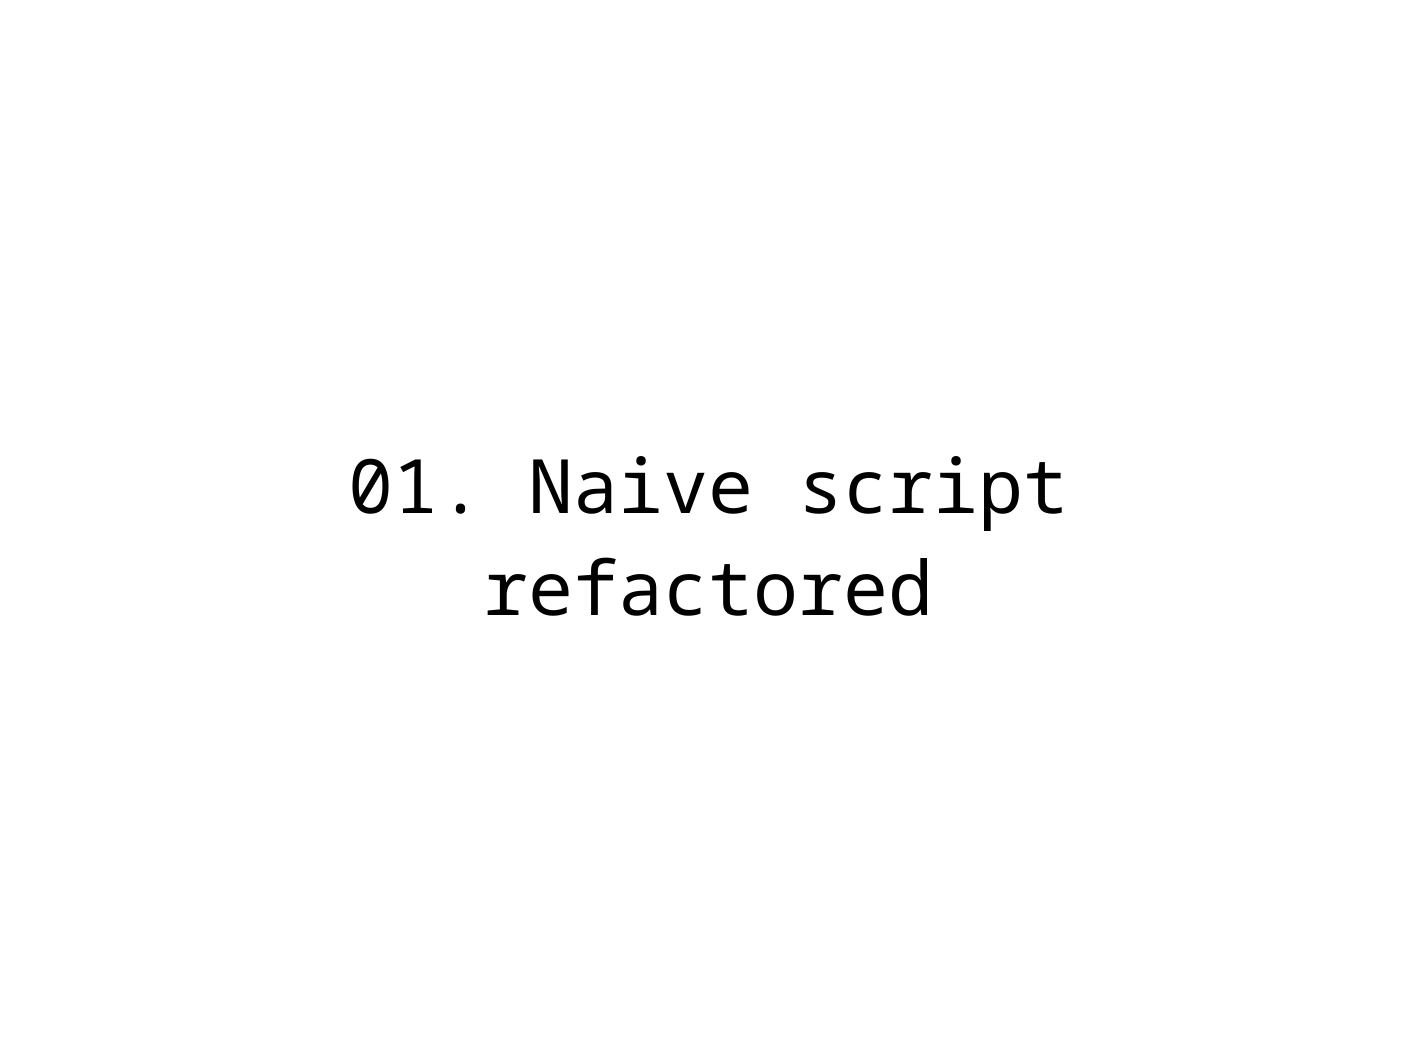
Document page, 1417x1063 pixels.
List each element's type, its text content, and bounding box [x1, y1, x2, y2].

text_box 01. Naive script refactored [137, 425, 1280, 616]
